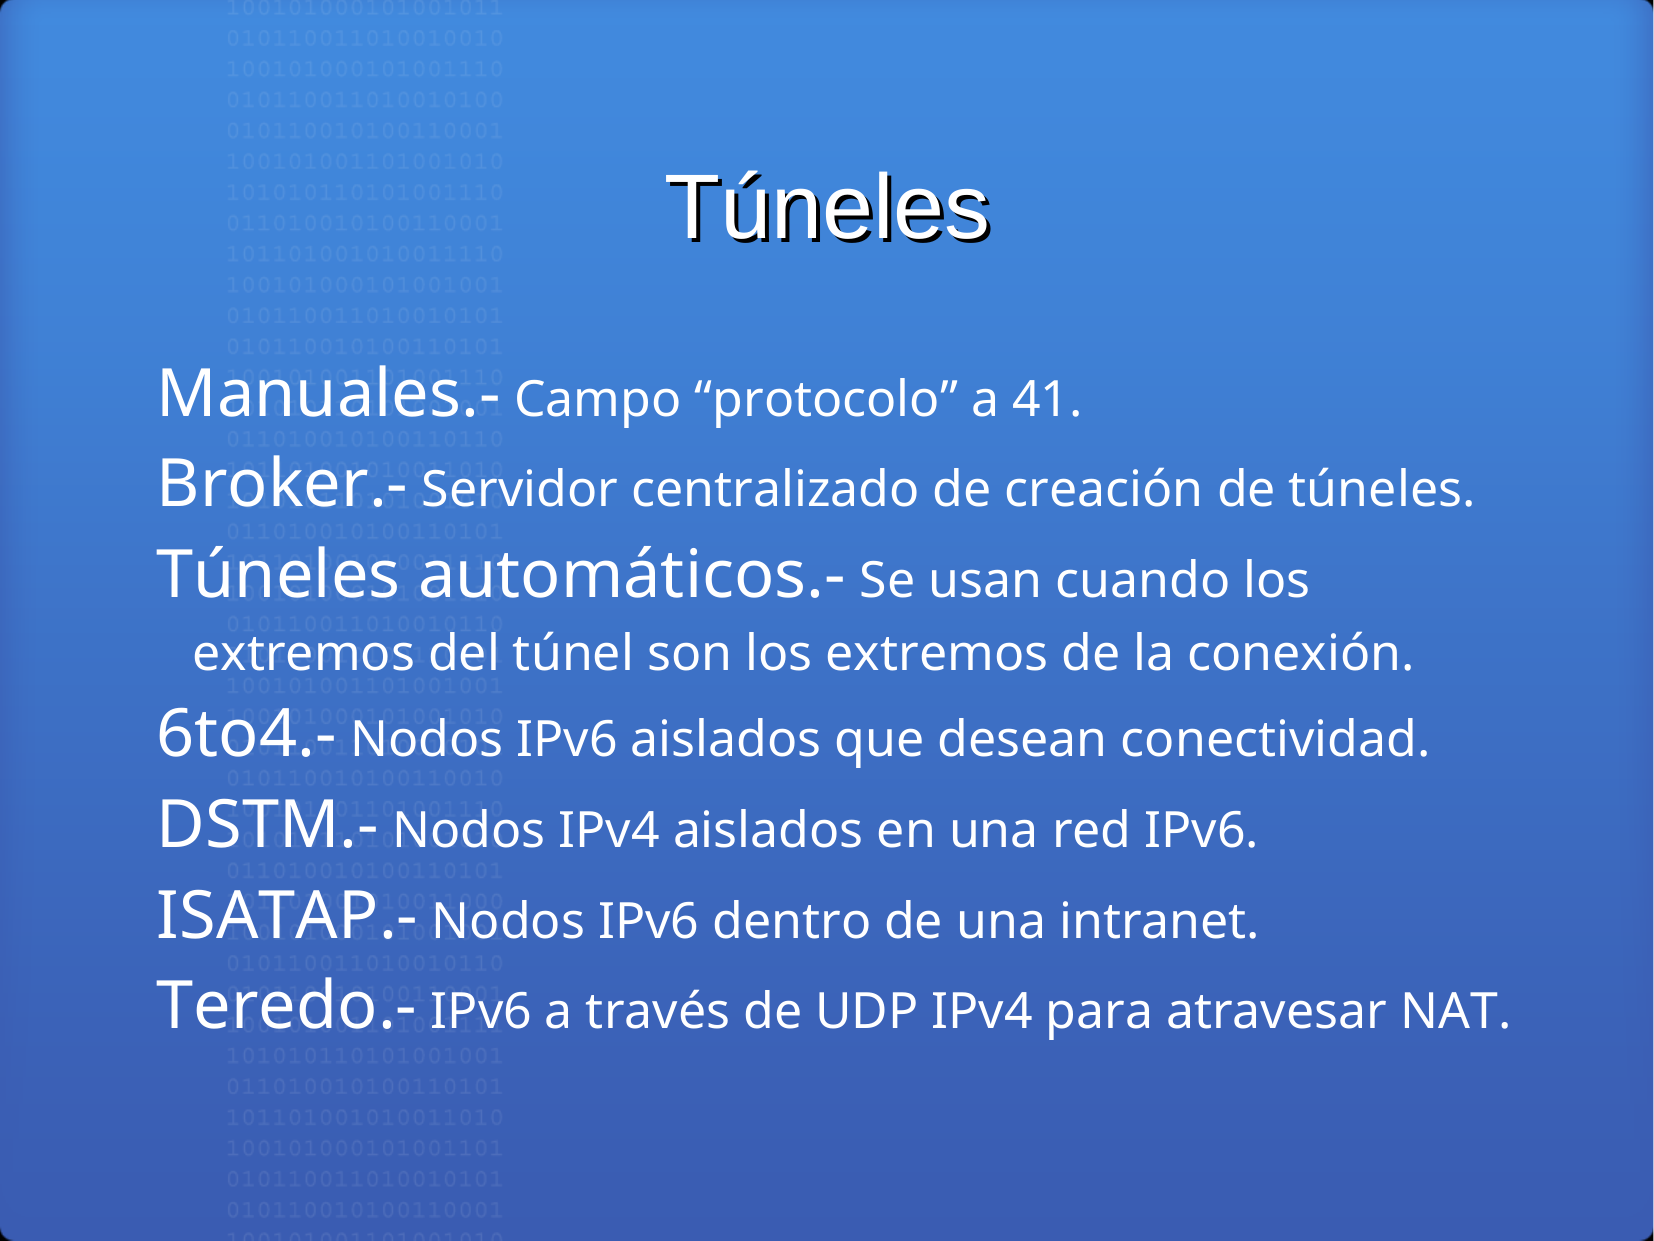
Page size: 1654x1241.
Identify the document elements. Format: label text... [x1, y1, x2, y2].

subtitle Manuales.- Campo “protocolo” a 41. Broker.- Servidor centralizado de creación de túneles. Túneles automáticos.- Se usan cuando los extremos del túnel son los extremos de la conexión. 6to4.- Nodos IPv6 aislados que desean conectividad. DSTM.- Nodos IPv4 aislados en una red IPv6. ISATAP.- Nodos IPv6 dentro de una intranet. Teredo.- IPv6 a través de UDP IPv4 para atravesar NAT. [121, 352, 1534, 1119]
title Túneles [121, 110, 1534, 303]
picture [0, 0, 1654, 1241]
